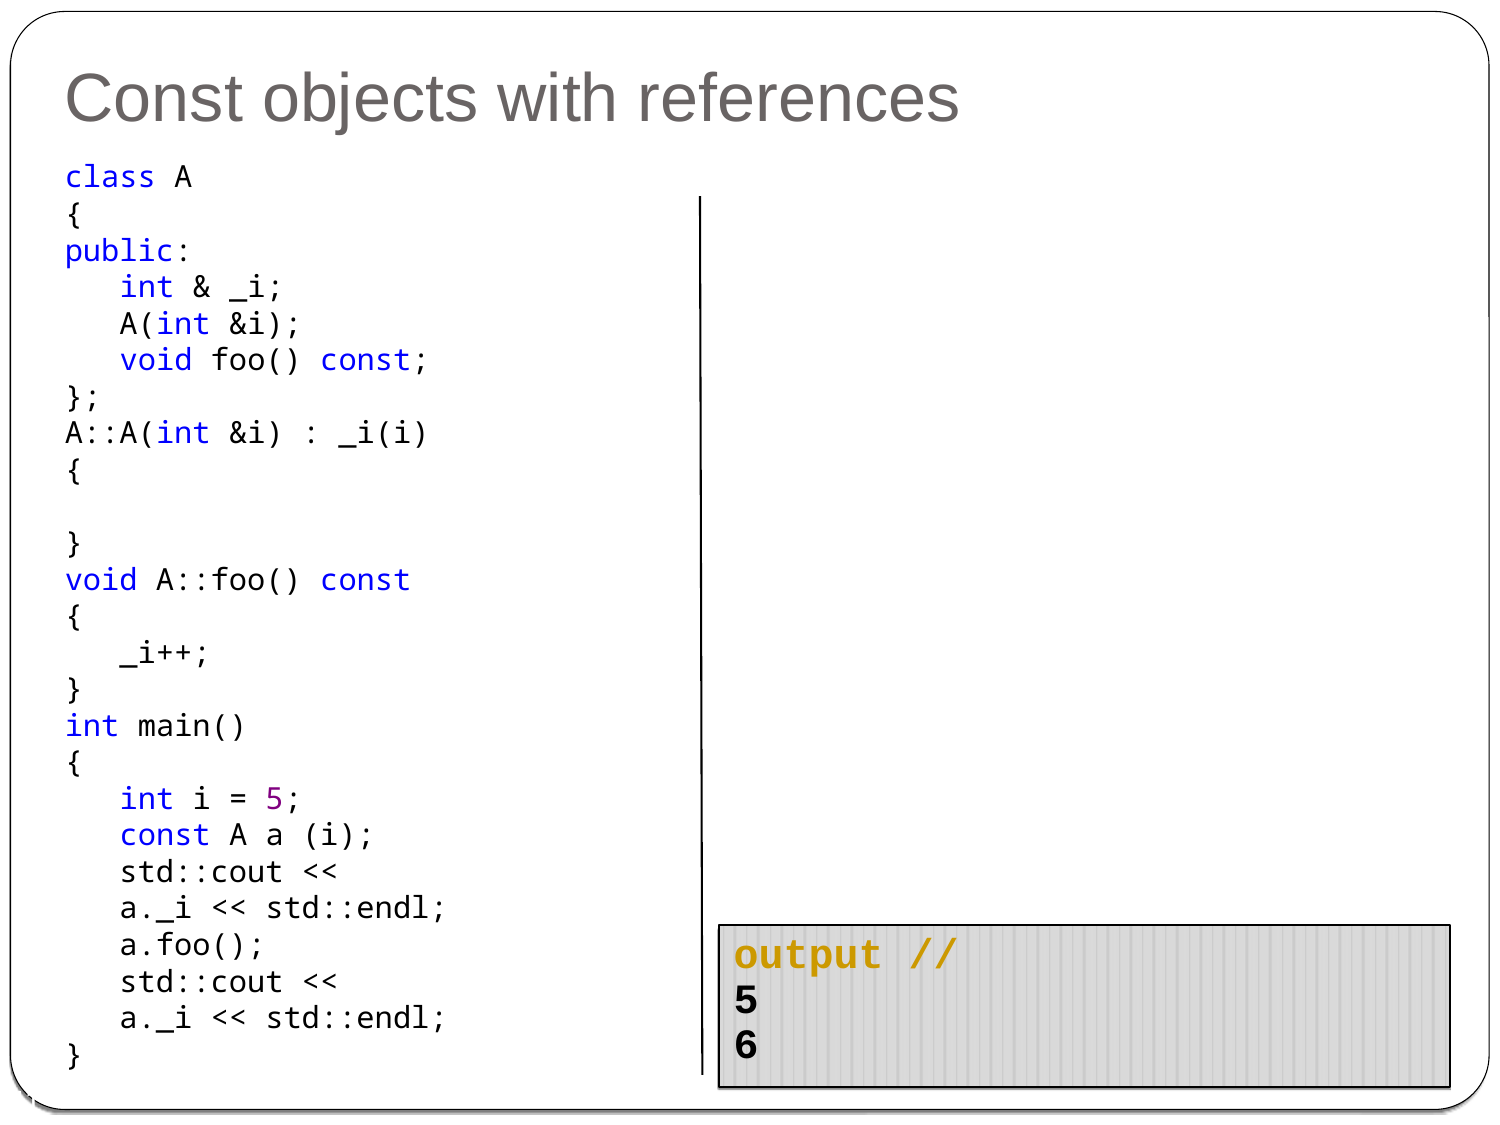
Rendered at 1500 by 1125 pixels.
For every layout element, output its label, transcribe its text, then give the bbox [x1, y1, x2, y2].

list class A { public: int & _i; A(int &i); void foo() const; }; A::A(int &i) : _i(i) { } void A::foo() const { _i++; } int main() { int i = 5; const A a (i); std::cout << a._i << std::endl; a.foo(); std::cout << a._i << std::endl; } [50, 149, 1450, 1088]
text_box // output 5 6 [718, 924, 1450, 1087]
slide_number <number> [0, 1074, 50, 1125]
title Const objects with references [50, 45, 1450, 149]
